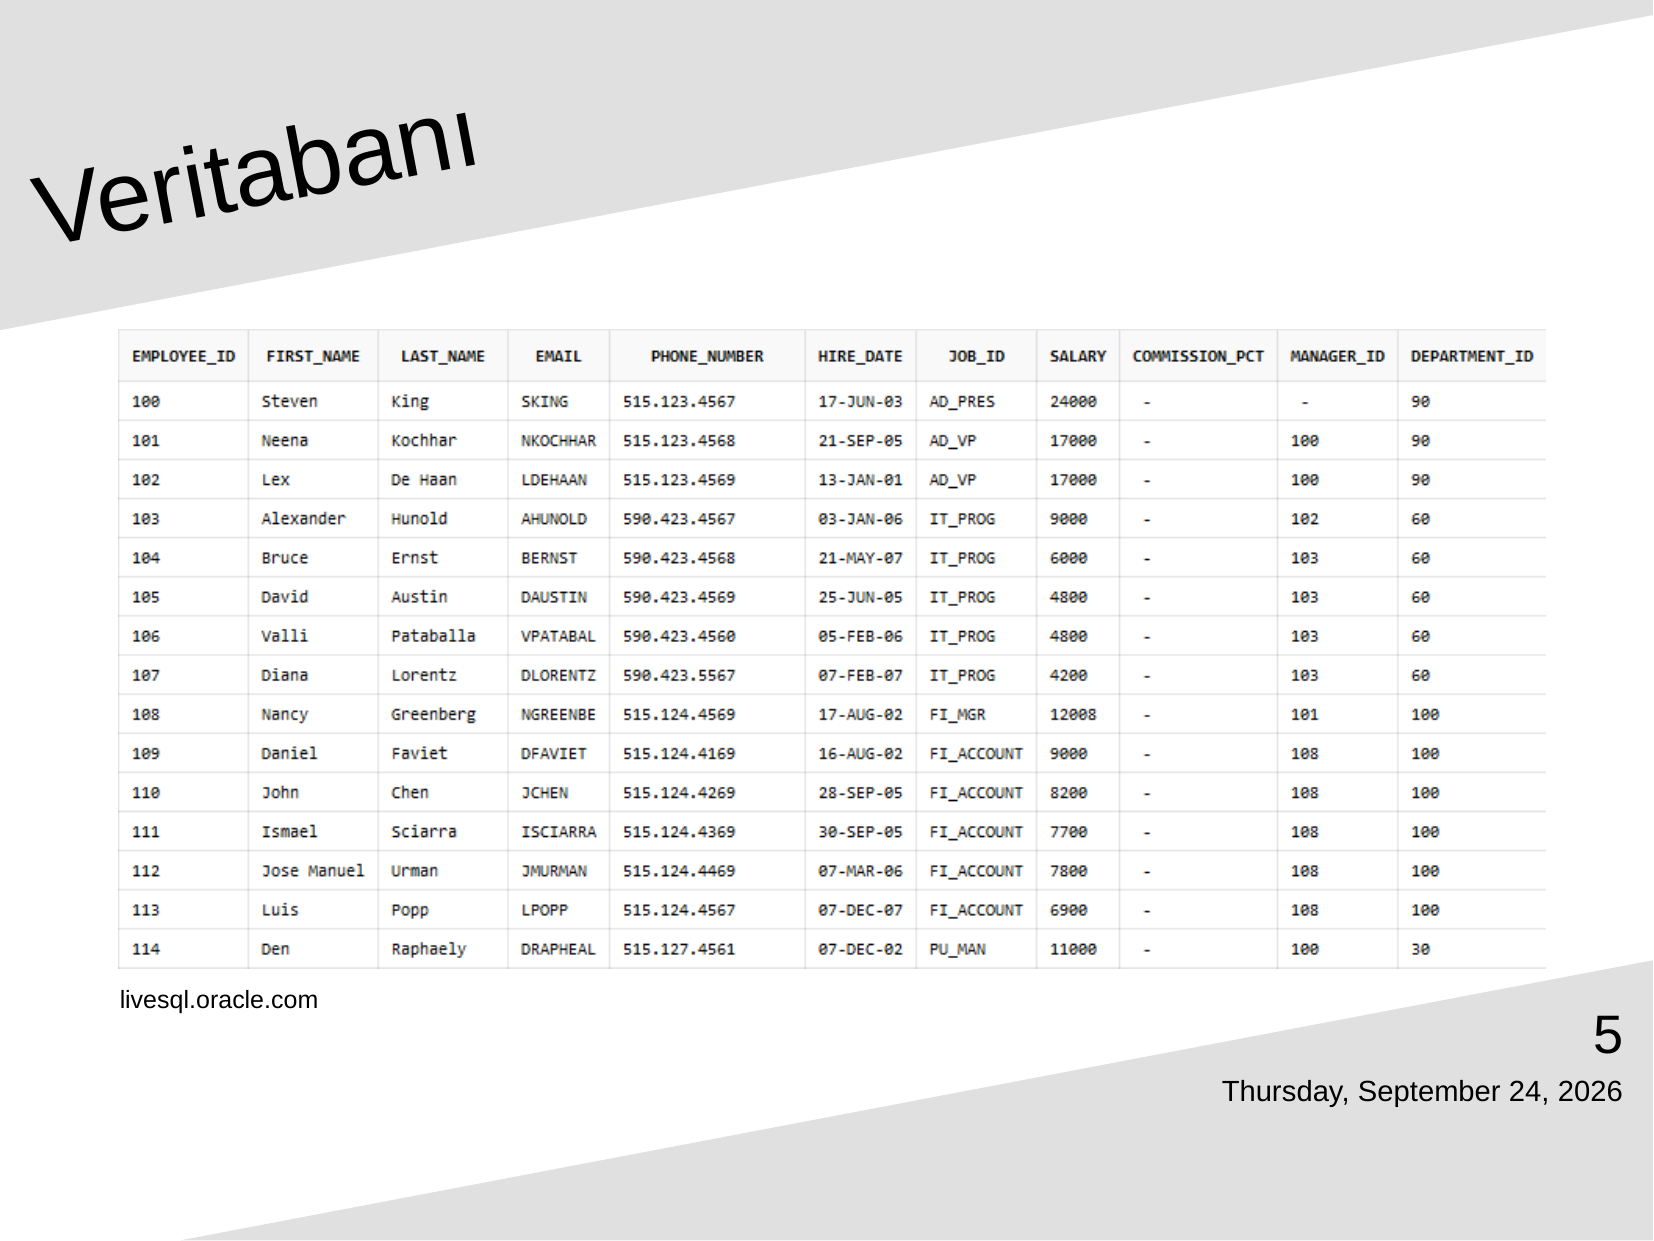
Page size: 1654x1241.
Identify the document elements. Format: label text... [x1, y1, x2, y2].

text_box livesql.oracle.com [105, 978, 707, 1036]
picture [118, 329, 1546, 969]
title Veritabanı [16, 0, 1518, 315]
